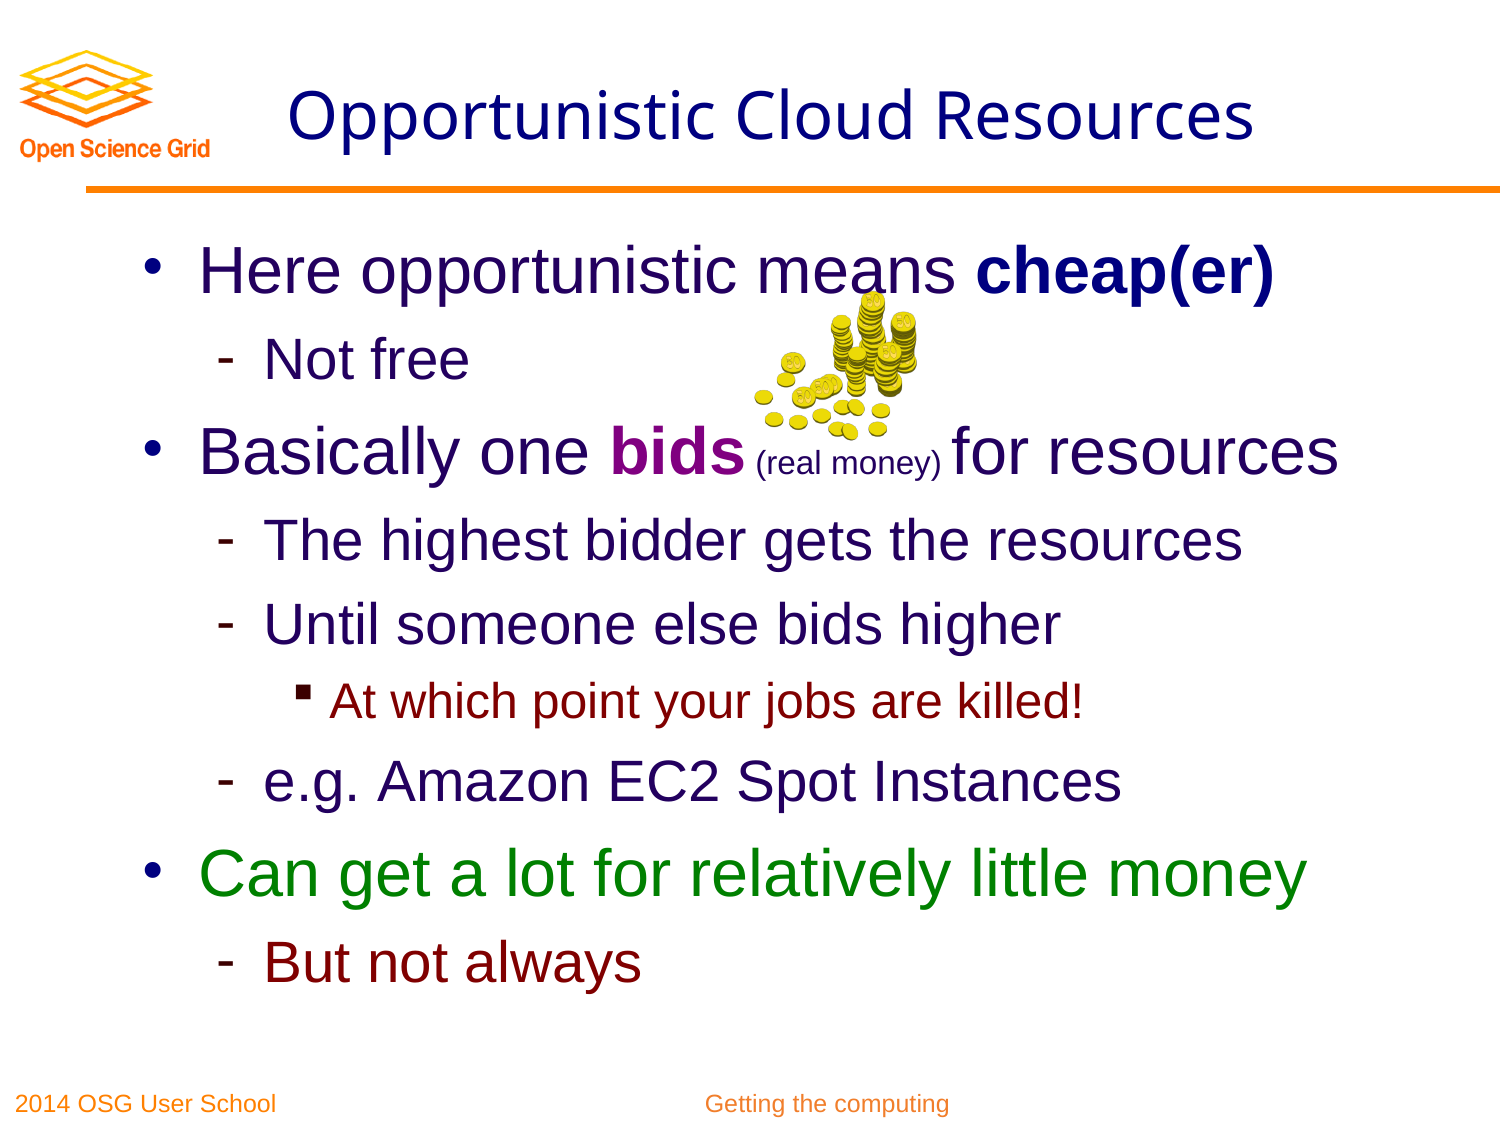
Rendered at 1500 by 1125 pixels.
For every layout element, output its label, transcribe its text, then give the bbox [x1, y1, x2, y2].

title Opportunistic Cloud Resources [201, 18, 1342, 207]
picture [0, 27, 201, 179]
list Here opportunistic means cheap(er) Not free Basically one bids (real money) for resources The highest bidder gets the resources Until someone else bids higher At which point your jobs are killed! e.g. Amazon EC2 Spot Instances Can get a lot for relatively little money But not always [127, 218, 1403, 1036]
